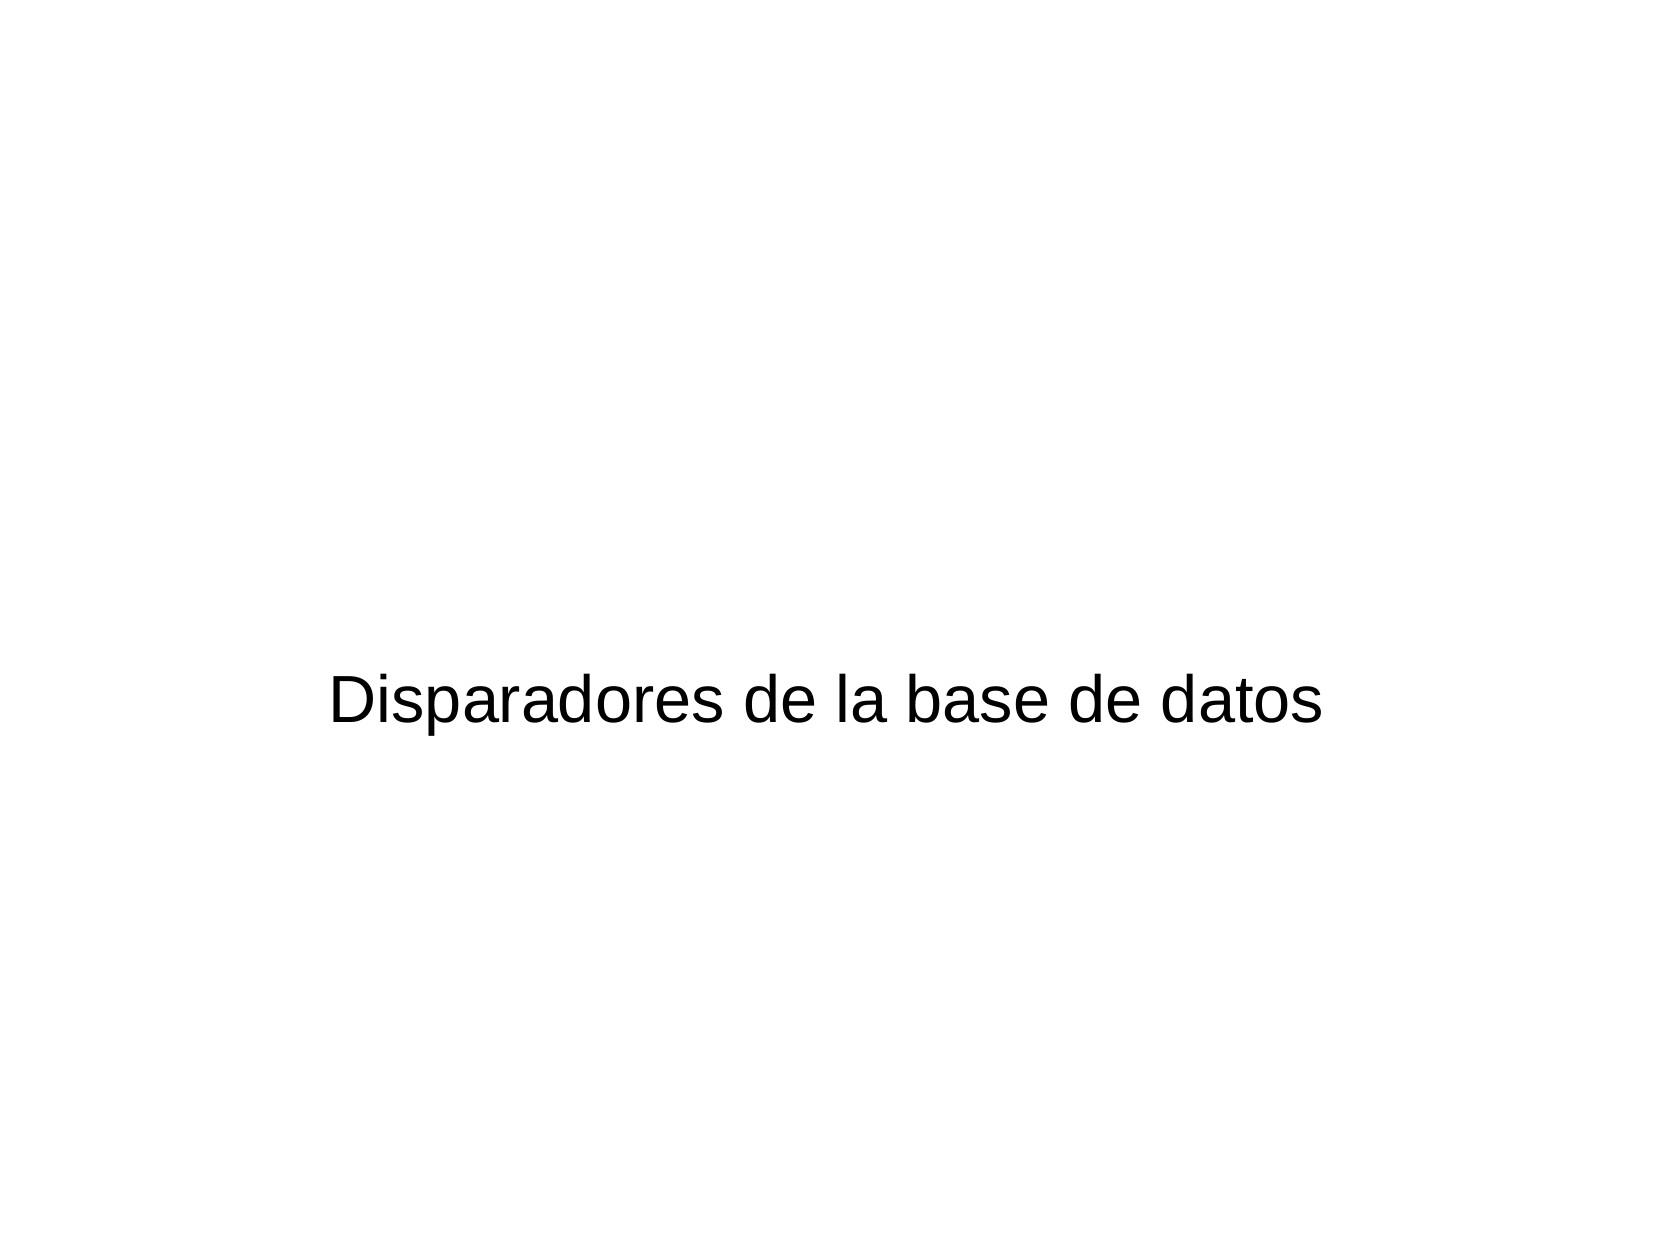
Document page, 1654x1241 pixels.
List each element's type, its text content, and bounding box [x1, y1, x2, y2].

subtitle Disparadores de la base de datos [82, 290, 1571, 1109]
